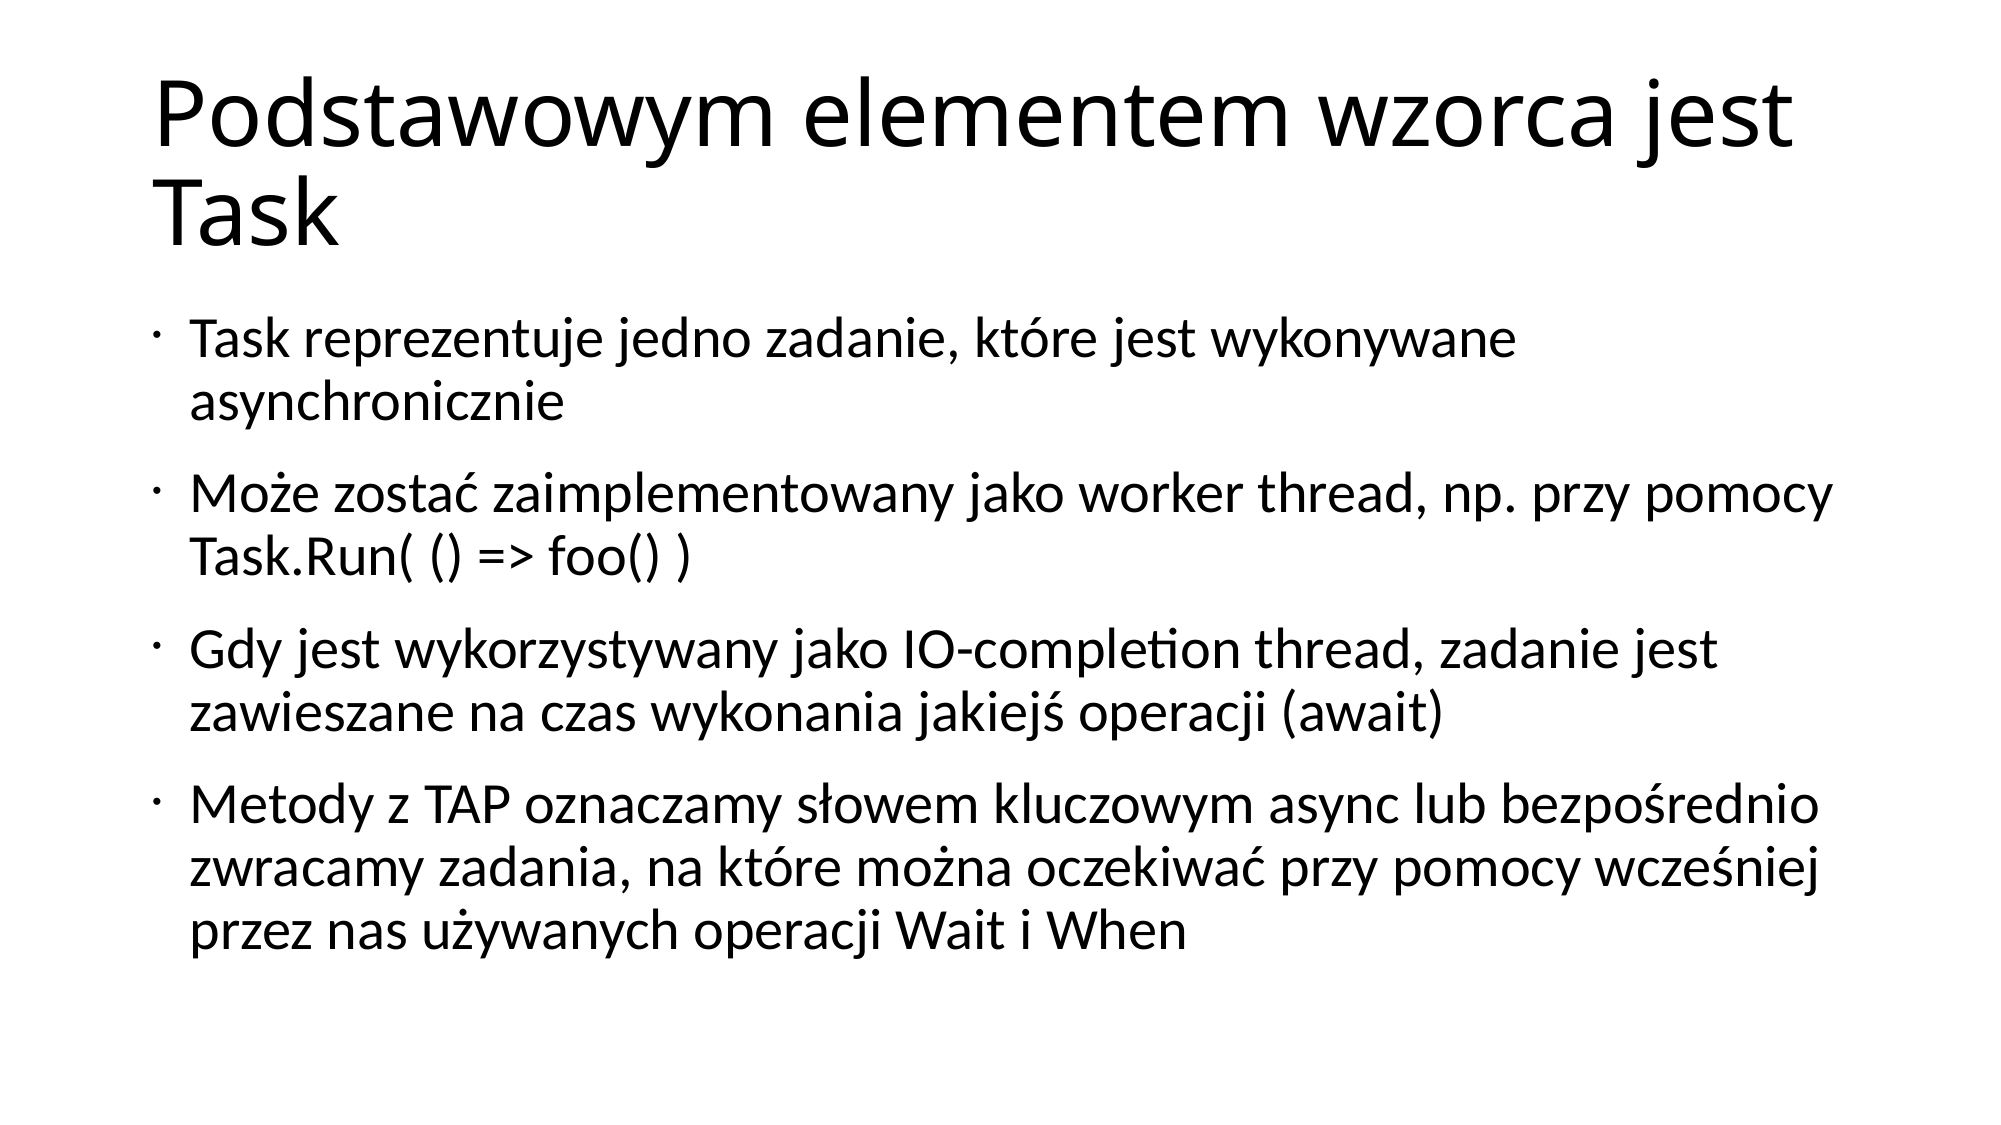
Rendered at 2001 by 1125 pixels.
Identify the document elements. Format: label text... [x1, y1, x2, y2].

list Task reprezentuje jedno zadanie, które jest wykonywane asynchronicznie Może zostać zaimplementowany jako worker thread, np. przy pomocy Task.Run( () => foo() ) Gdy jest wykorzystywany jako IO-completion thread, zadanie jest zawieszane na czas wykonania jakiejś operacji (await) Metody z TAP oznaczamy słowem kluczowym async lub bezpośrednio zwracamy zadania, na które można oczekiwać przy pomocy wcześniej przez nas używanych operacji Wait i When [137, 299, 1863, 1014]
title Podstawowym elementem wzorca jest Task [137, 59, 1863, 278]
